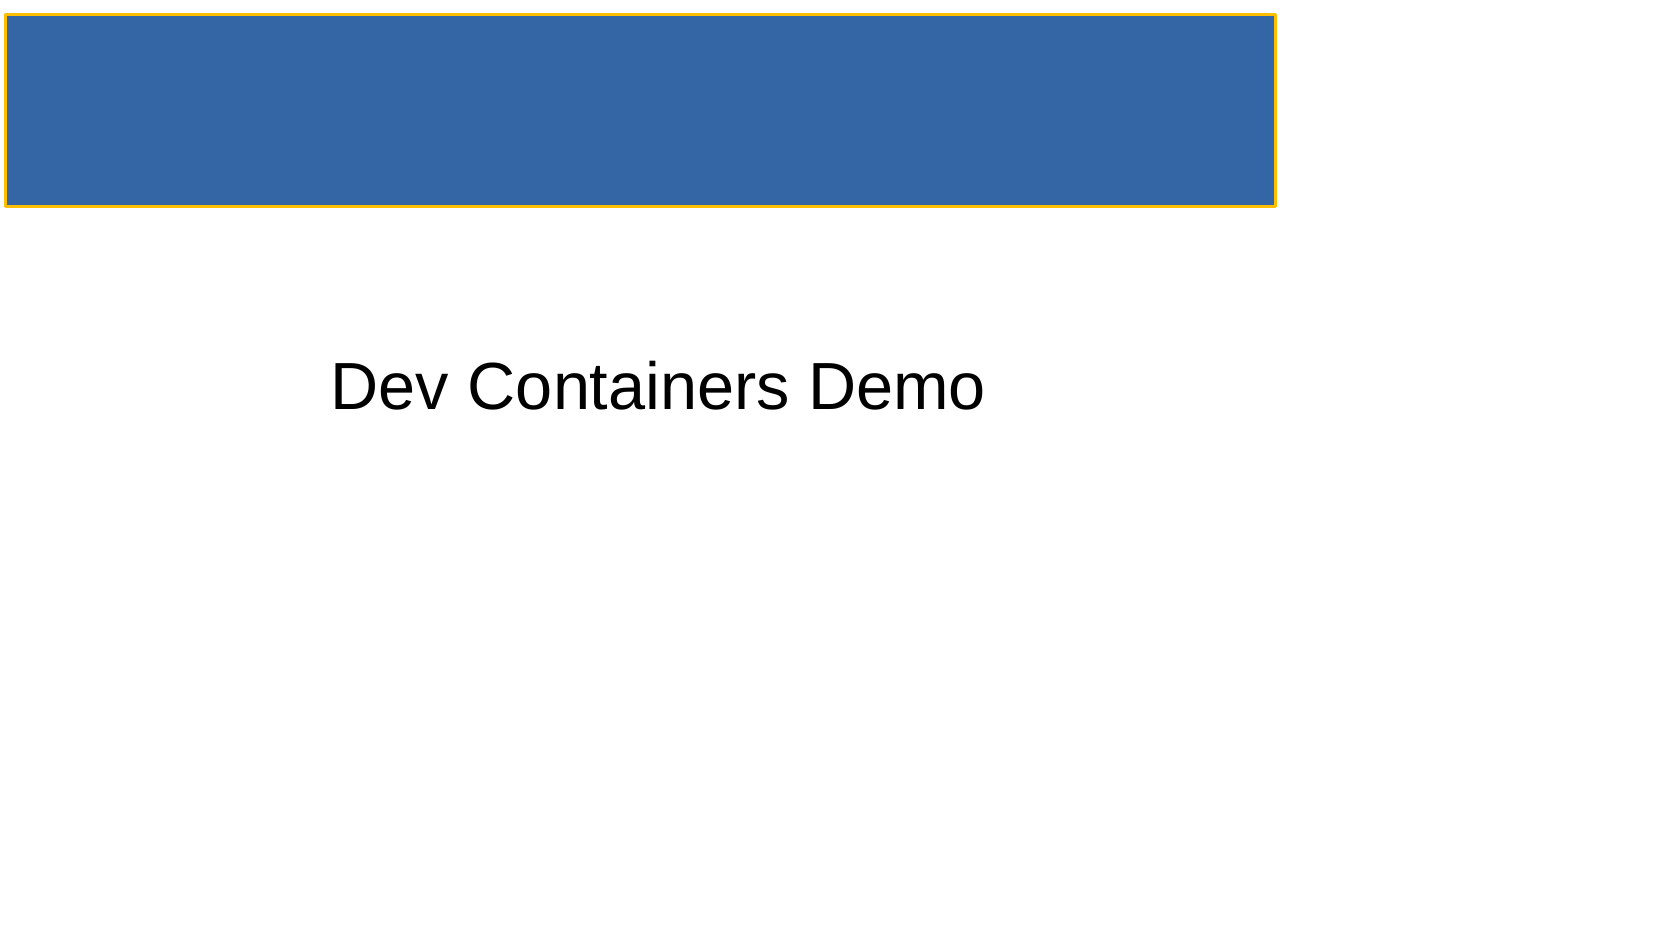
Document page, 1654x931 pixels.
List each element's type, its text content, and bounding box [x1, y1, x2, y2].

subtitle Dev Containers Demo [82, 44, 1235, 729]
